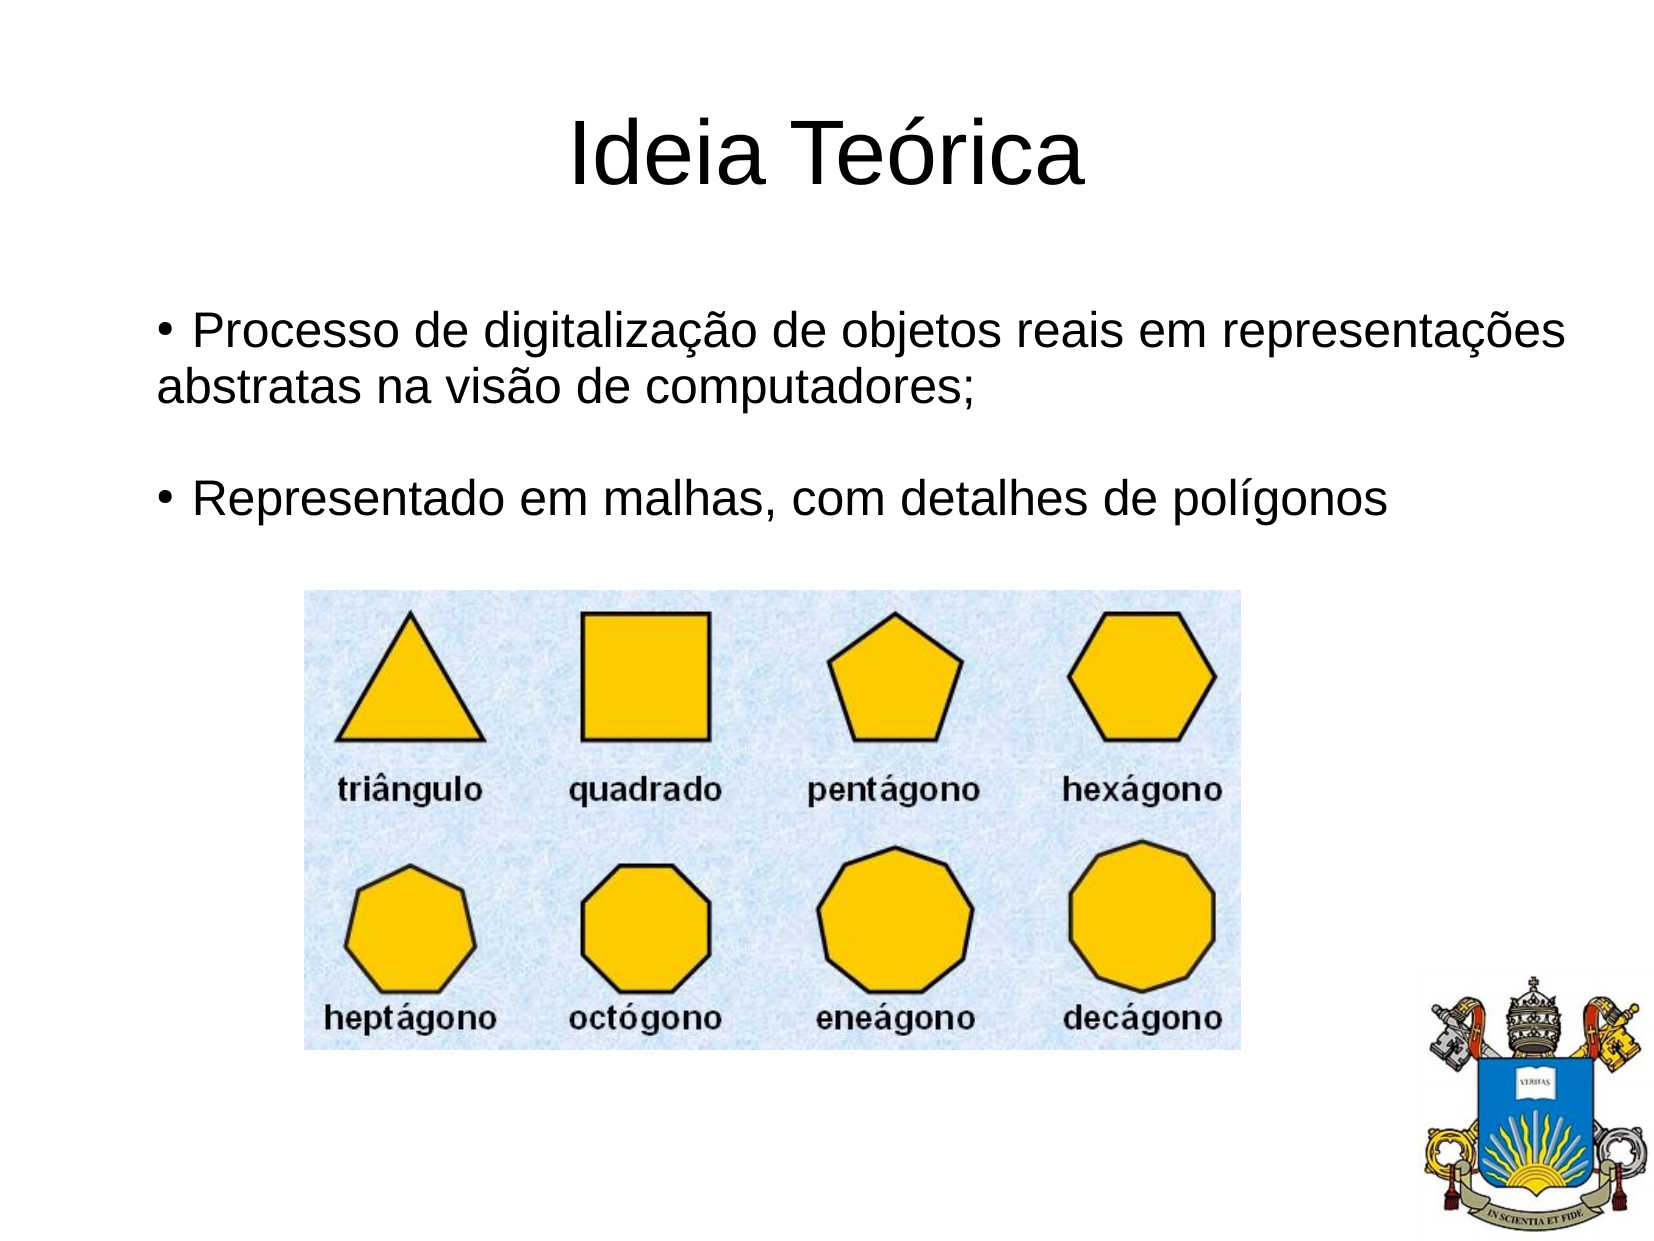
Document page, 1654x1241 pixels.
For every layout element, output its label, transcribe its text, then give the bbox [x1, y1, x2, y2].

picture [304, 590, 1241, 1050]
title Ideia Teórica [82, 49, 1571, 257]
text_box Processo de digitalização de objetos reais em representações abstratas na visão de computadores; Representado em malhas, com detalhes de polígonos [141, 295, 1582, 785]
picture [1417, 975, 1654, 1241]
